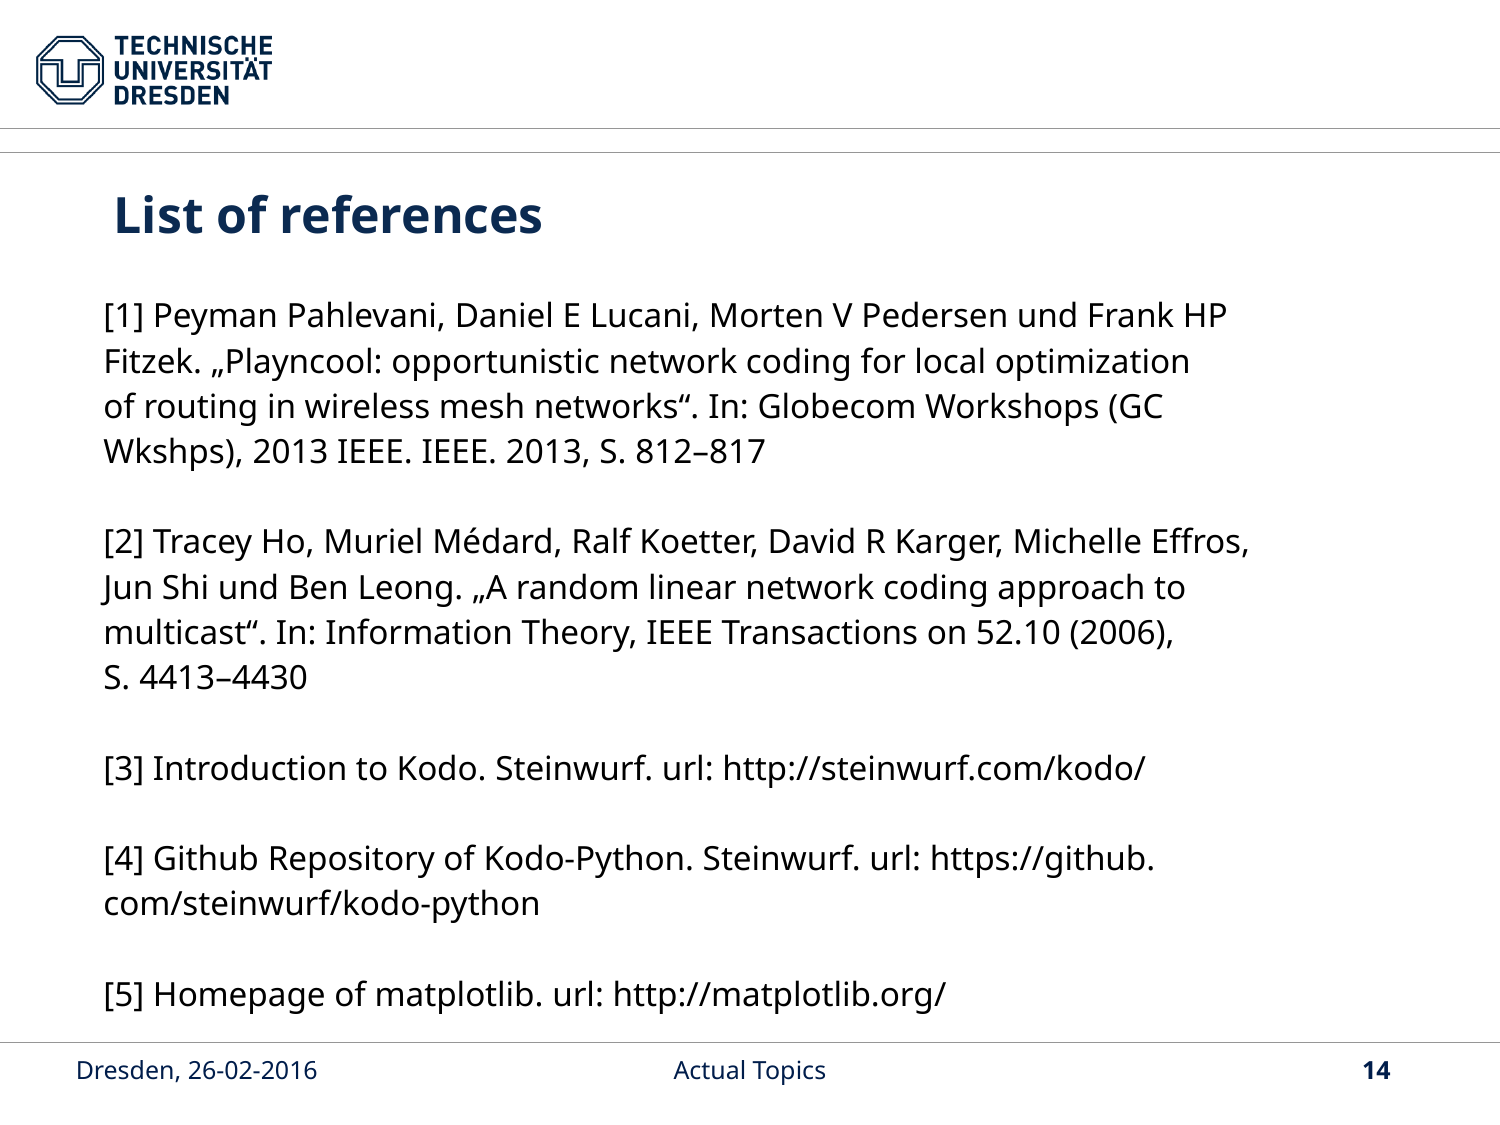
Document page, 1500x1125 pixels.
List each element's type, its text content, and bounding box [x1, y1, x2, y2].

text_box [1] Peyman Pahlevani, Daniel E Lucani, Morten V Pedersen und Frank HP Fitzek. „Playncool: opportunistic network coding for local optimization of routing in wireless mesh networks“. In: Globecom Workshops (GC Wkshps), 2013 IEEE. IEEE. 2013, S. 812–817 [2] Tracey Ho, Muriel Médard, Ralf Koetter, David R Karger, Michelle Effros, Jun Shi und Ben Leong. „A random linear network coding approach to multicast“. In: Information Theory, IEEE Transactions on 52.10 (2006), S. 4413–4430 [3] Introduction to Kodo. Steinwurf. url: http://steinwurf.com/kodo/ [4] Github Repository of Kodo-Python. Steinwurf. url: https://github. com/steinwurf/kodo-python [5] Homepage of matplotlib. url: http://matplotlib.org/ [88, 284, 1412, 961]
text_box List of references [113, 182, 1345, 246]
picture [35, 35, 272, 105]
